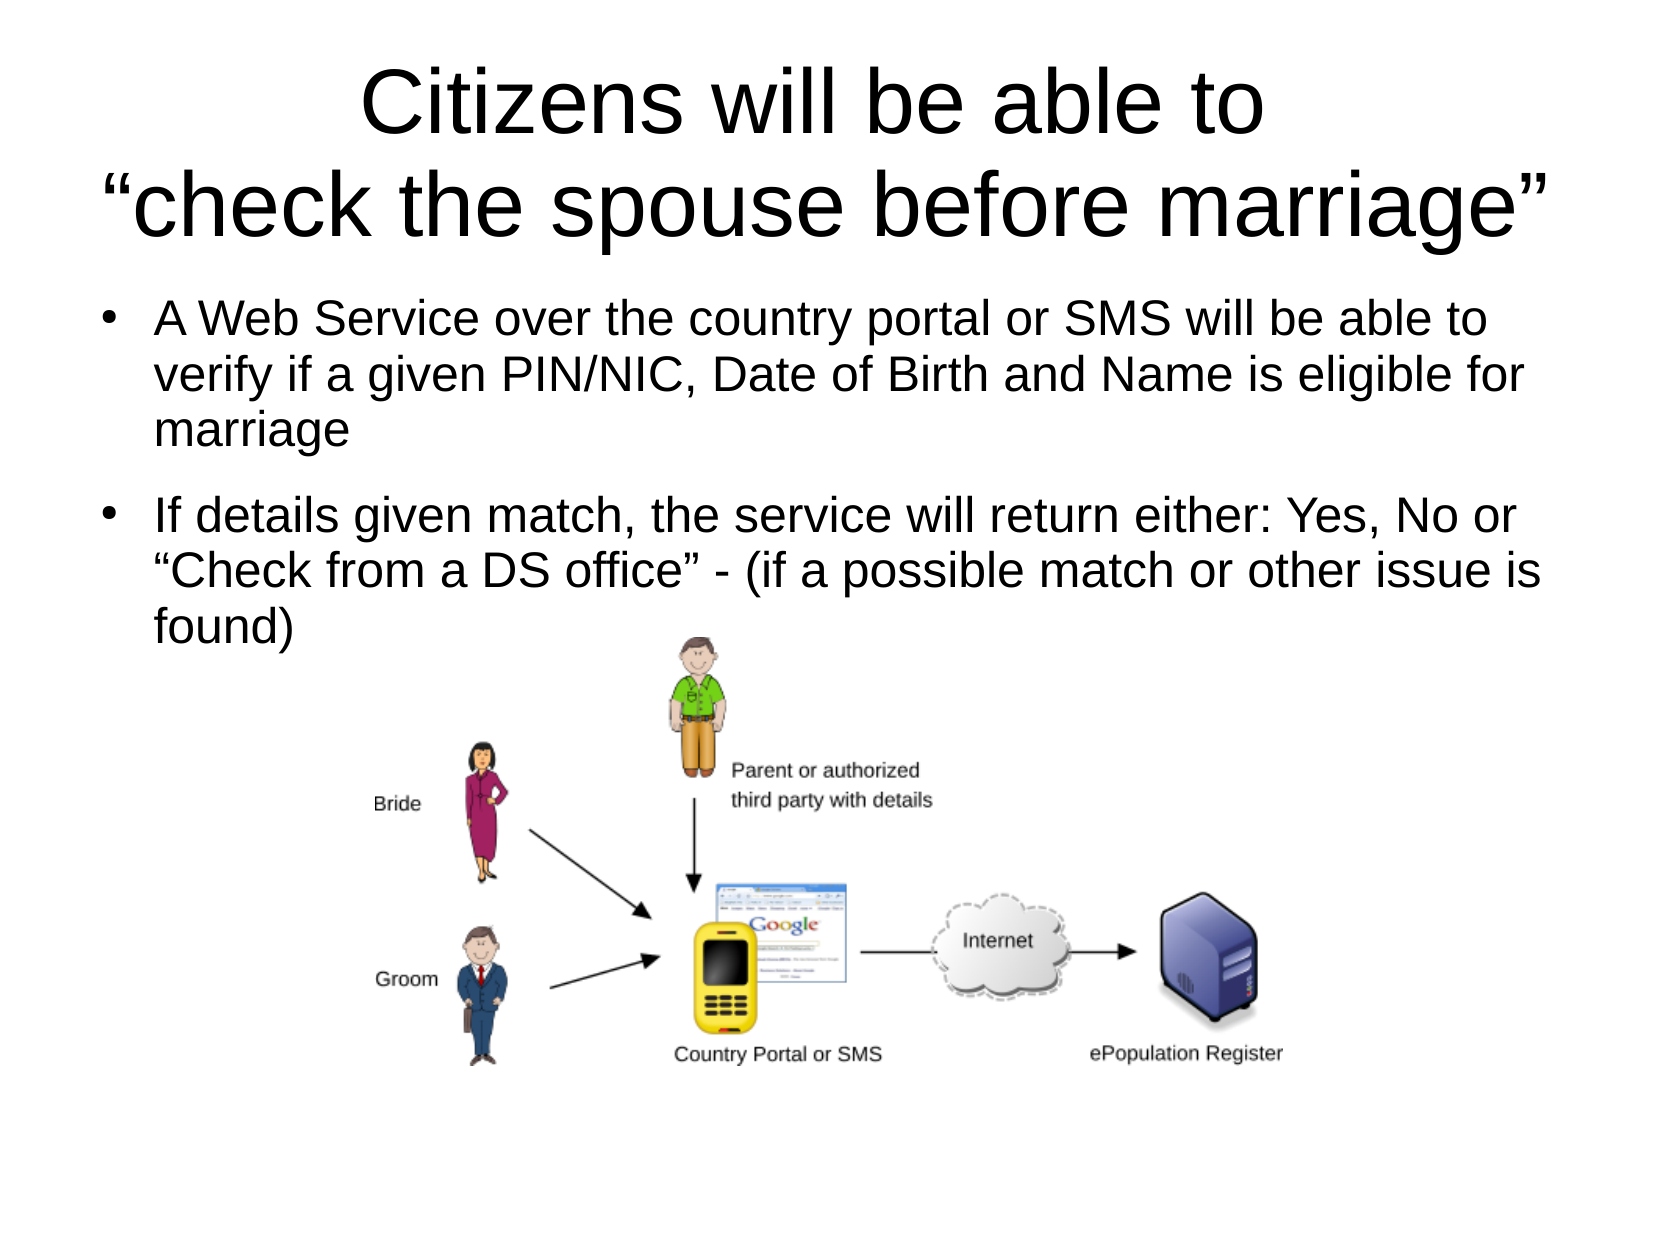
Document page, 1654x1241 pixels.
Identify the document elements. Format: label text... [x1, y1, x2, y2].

list A Web Service over the country portal or SMS will be able to verify if a given PIN/NIC, Date of Birth and Name is eligible for marriage If details given match, the service will return either: Yes, No or “Check from a DS office” - (if a possible match or other issue is found) [82, 290, 1571, 1109]
title Citizens will be able to “check the spouse before marriage” [82, 49, 1571, 257]
